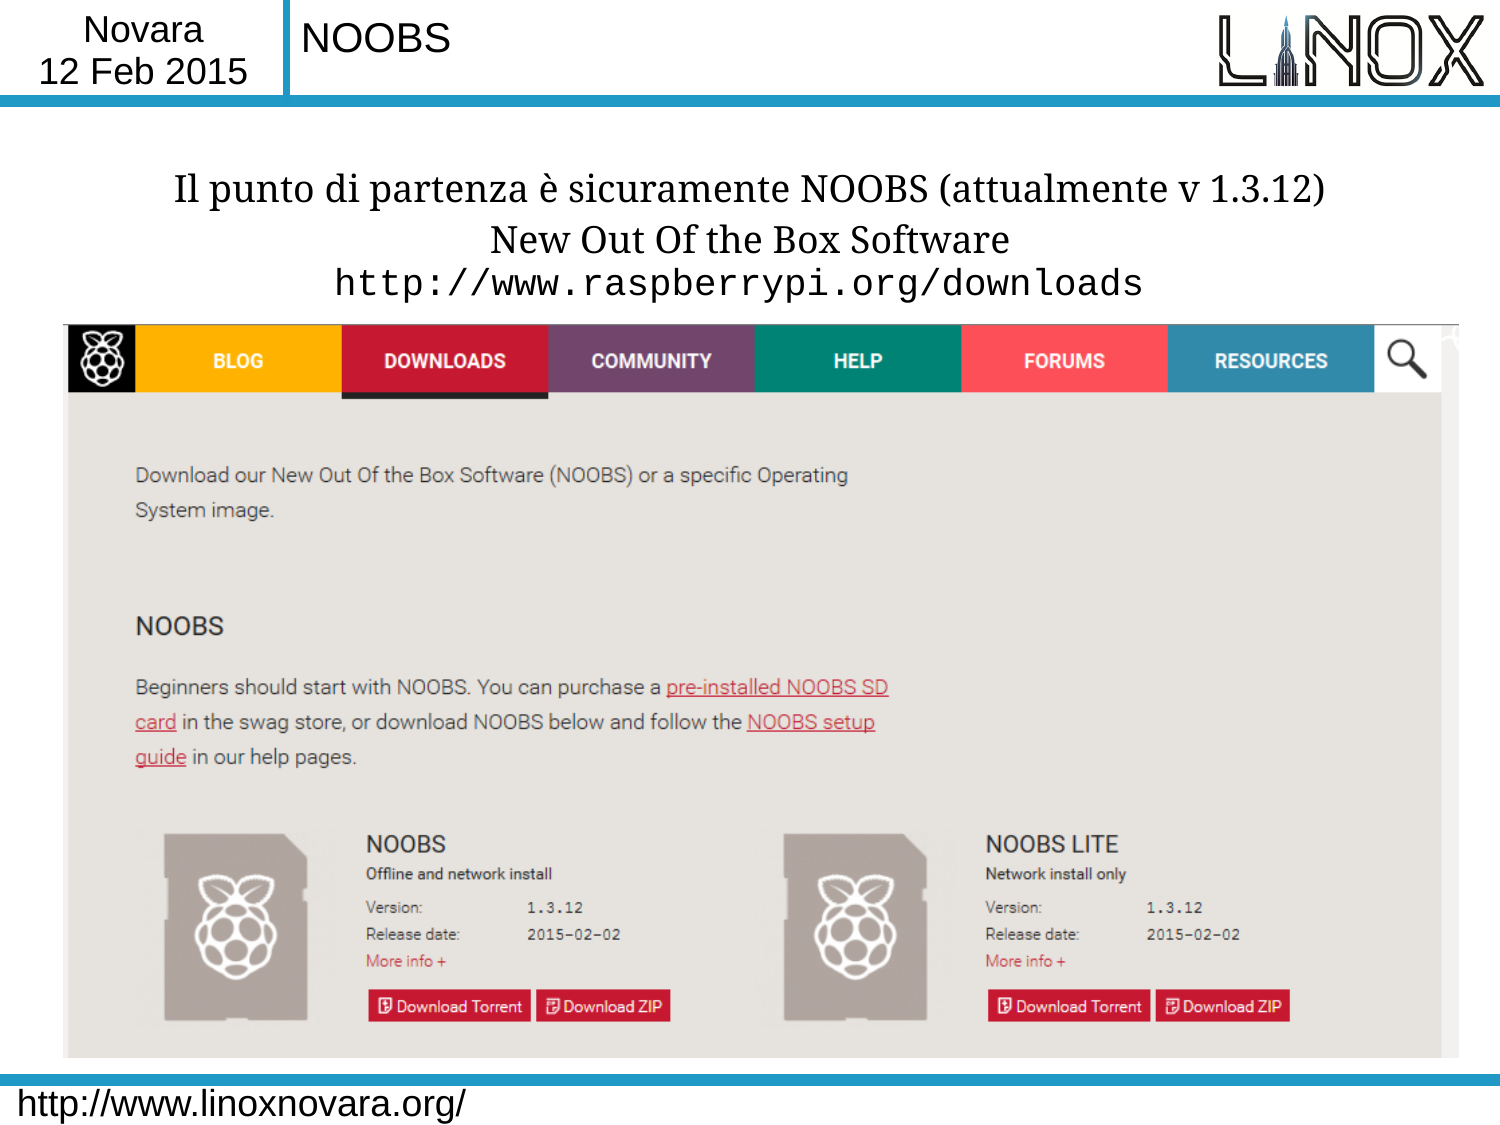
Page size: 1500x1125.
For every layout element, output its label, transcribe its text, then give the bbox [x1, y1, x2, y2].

picture [0, 1074, 1500, 1086]
text_box Il punto di partenza è sicuramente NOOBS (attualmente v 1.3.12) New Out Of the Box Software http://www.raspberrypi.org/downloads [23, 154, 1477, 296]
list NOOBS [286, 7, 1312, 83]
picture [0, 0, 1500, 107]
picture [63, 324, 1459, 1058]
